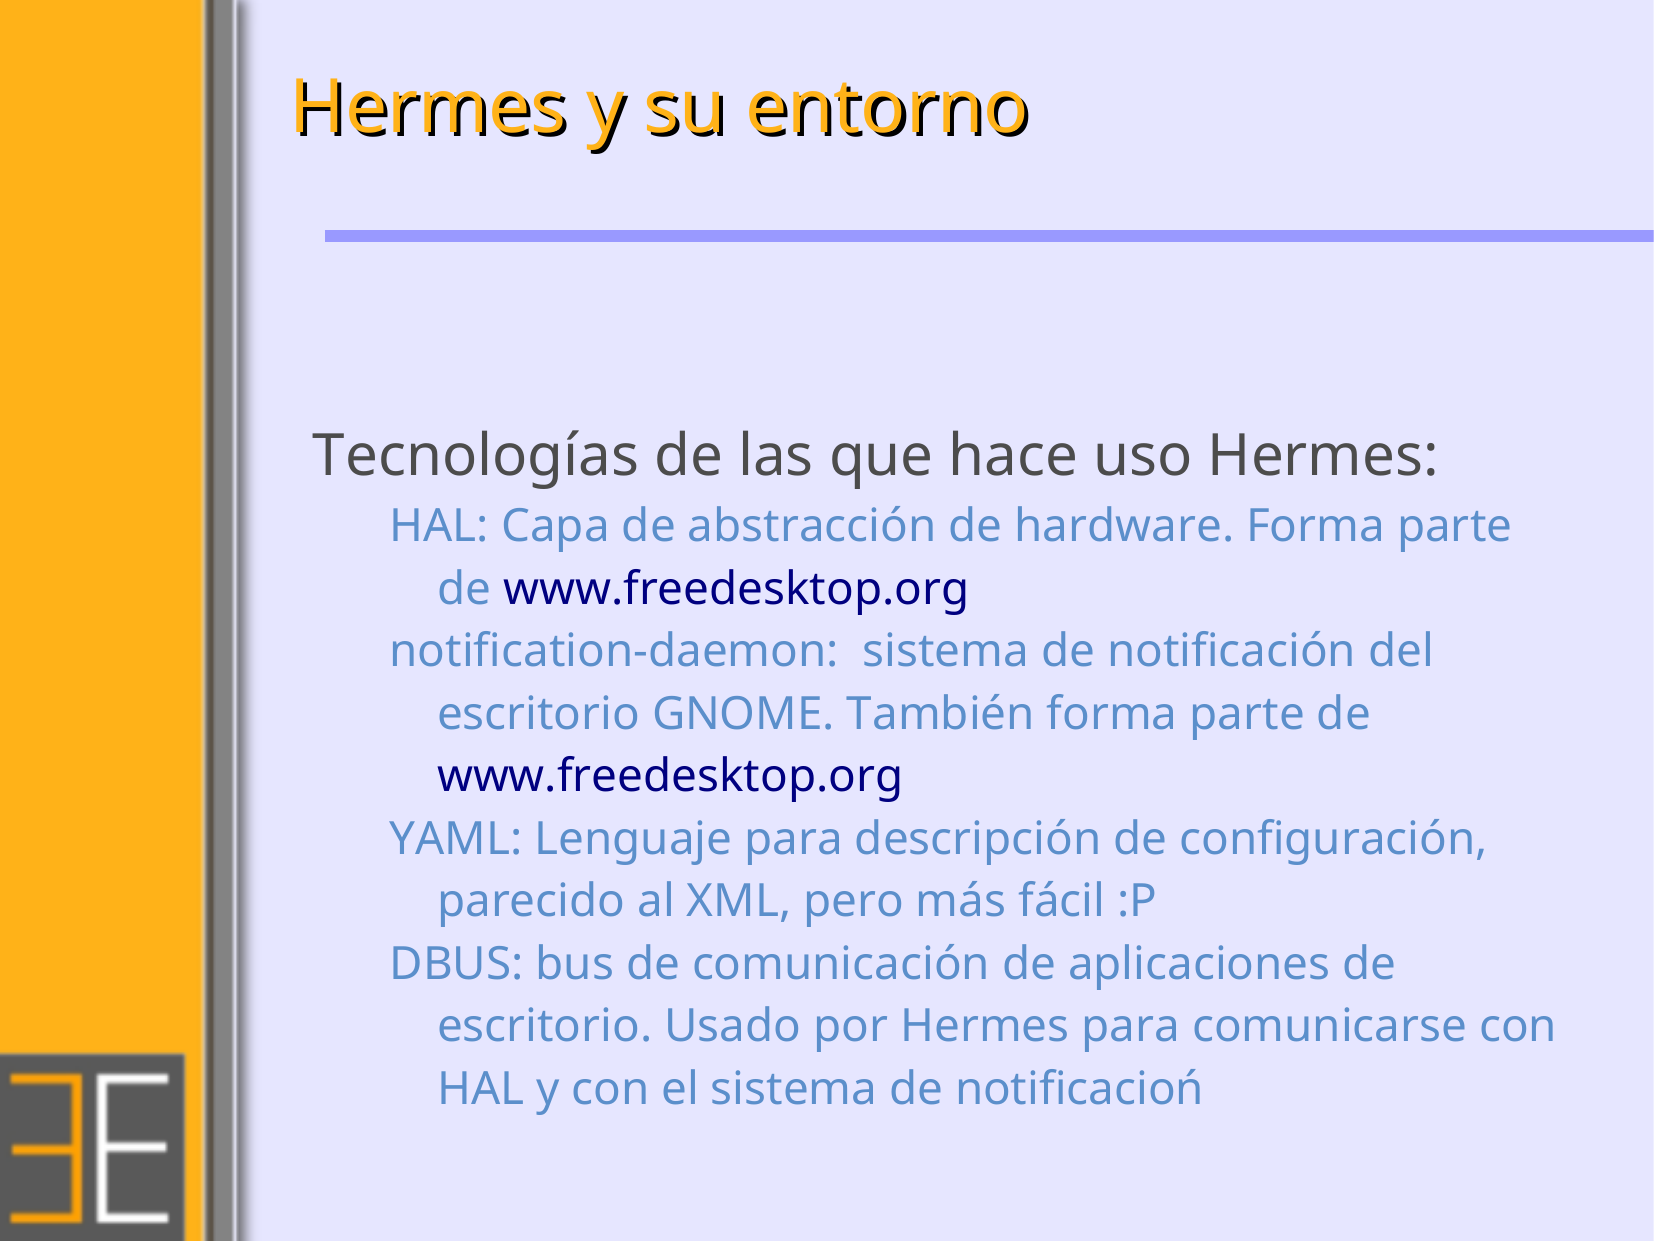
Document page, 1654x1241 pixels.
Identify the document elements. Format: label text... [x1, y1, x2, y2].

title Hermes y su entorno [289, 7, 1565, 200]
list Tecnologías de las que hace uso Hermes: HAL: Capa de abstracción de hardware. Forma parte de www.freedesktop.org notification-daemon: sistema de notificación del escritorio GNOME. También forma parte de www.freedesktop.org YAML: Lenguaje para descripción de configuración, parecido al XML, pero más fácil :P DBUS: bus de comunicación de aplicaciones de escritorio. Usado por Hermes para comunicarse con HAL y con el sistema de notificacioń [295, 413, 1571, 1094]
picture [0, 0, 1654, 1241]
